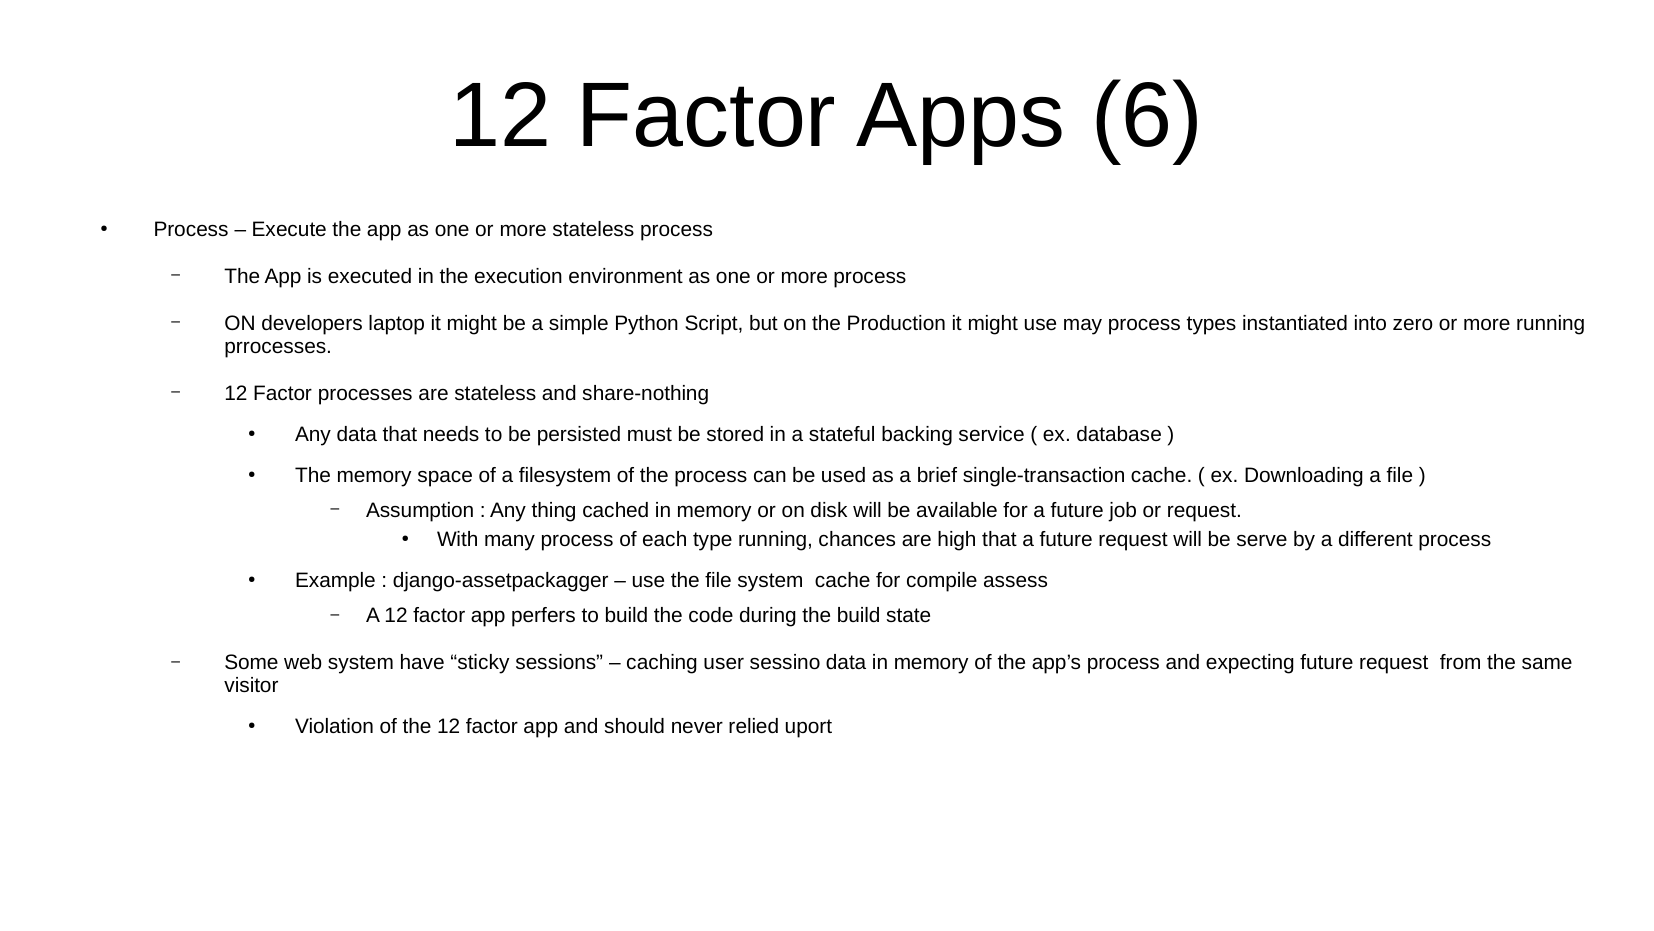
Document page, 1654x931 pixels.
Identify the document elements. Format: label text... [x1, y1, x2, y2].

title 12 Factor Apps (6) [82, 37, 1571, 193]
list Process – Execute the app as one or more stateless process The App is executed in the execution environment as one or more process ON developers laptop it might be a simple Python Script, but on the Production it might use may process types instantiated into zero or more running prrocesses. 12 Factor processes are stateless and share-nothing Any data that needs to be persisted must be stored in a stateful backing service ( ex. database ) The memory space of a filesystem of the process can be used as a brief single-transaction cache. ( ex. Downloading a file ) Assumption : Any thing cached in memory or on disk will be available for a future job or request. With many process of each type running, chances are high that a future request will be serve by a different process Example : django-assetpackagger – use the file system cache for compile assess A 12 factor app perfers to build the code during the build state Some web system have “sticky sessions” – caching user sessino data in memory of the app’s process and expecting future request from the same visitor Violation of the 12 factor app and should never relied uport [82, 217, 1621, 901]
